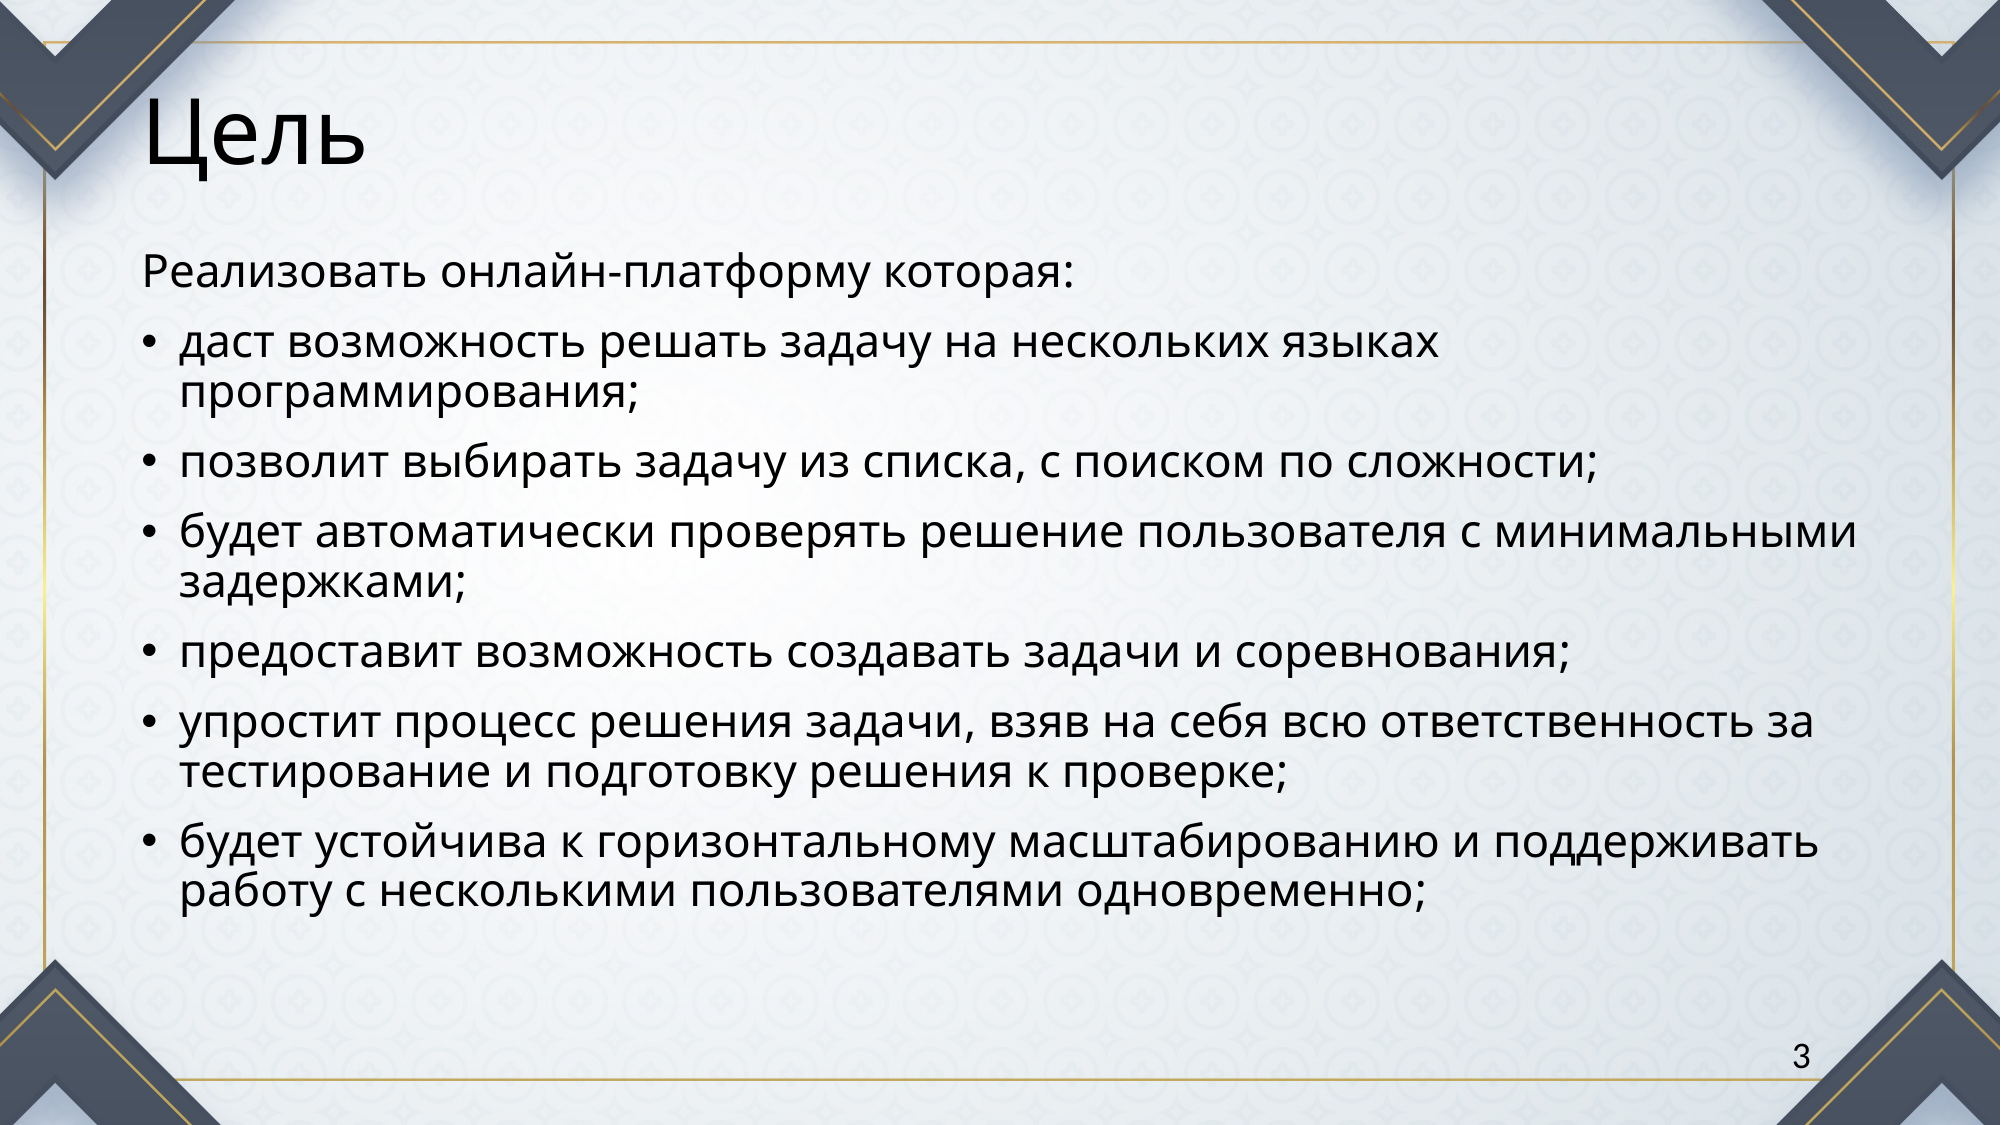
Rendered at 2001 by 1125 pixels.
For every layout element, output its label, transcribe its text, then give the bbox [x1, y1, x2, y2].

slide_number <number> [1375, 1023, 1826, 1084]
list Реализовать онлайн-платформу которая: даст возможность решать задачу на нескольких языках программирования; позволит выбирать задачу из списка, с поиском по сложности; будет автоматически проверять решение пользователя с минимальными задержками; предоставит возможность создавать задачи и соревнования; упростит процесс решения задачи, взяв на себя всю ответственность за тестирование и подготовку решения к проверке; будет устойчива к горизонтальному масштабированию и поддерживать работу с несколькими пользователями одновременно; [126, 240, 1918, 1024]
title Цель [126, 59, 1852, 210]
picture [0, 0, 2000, 1125]
